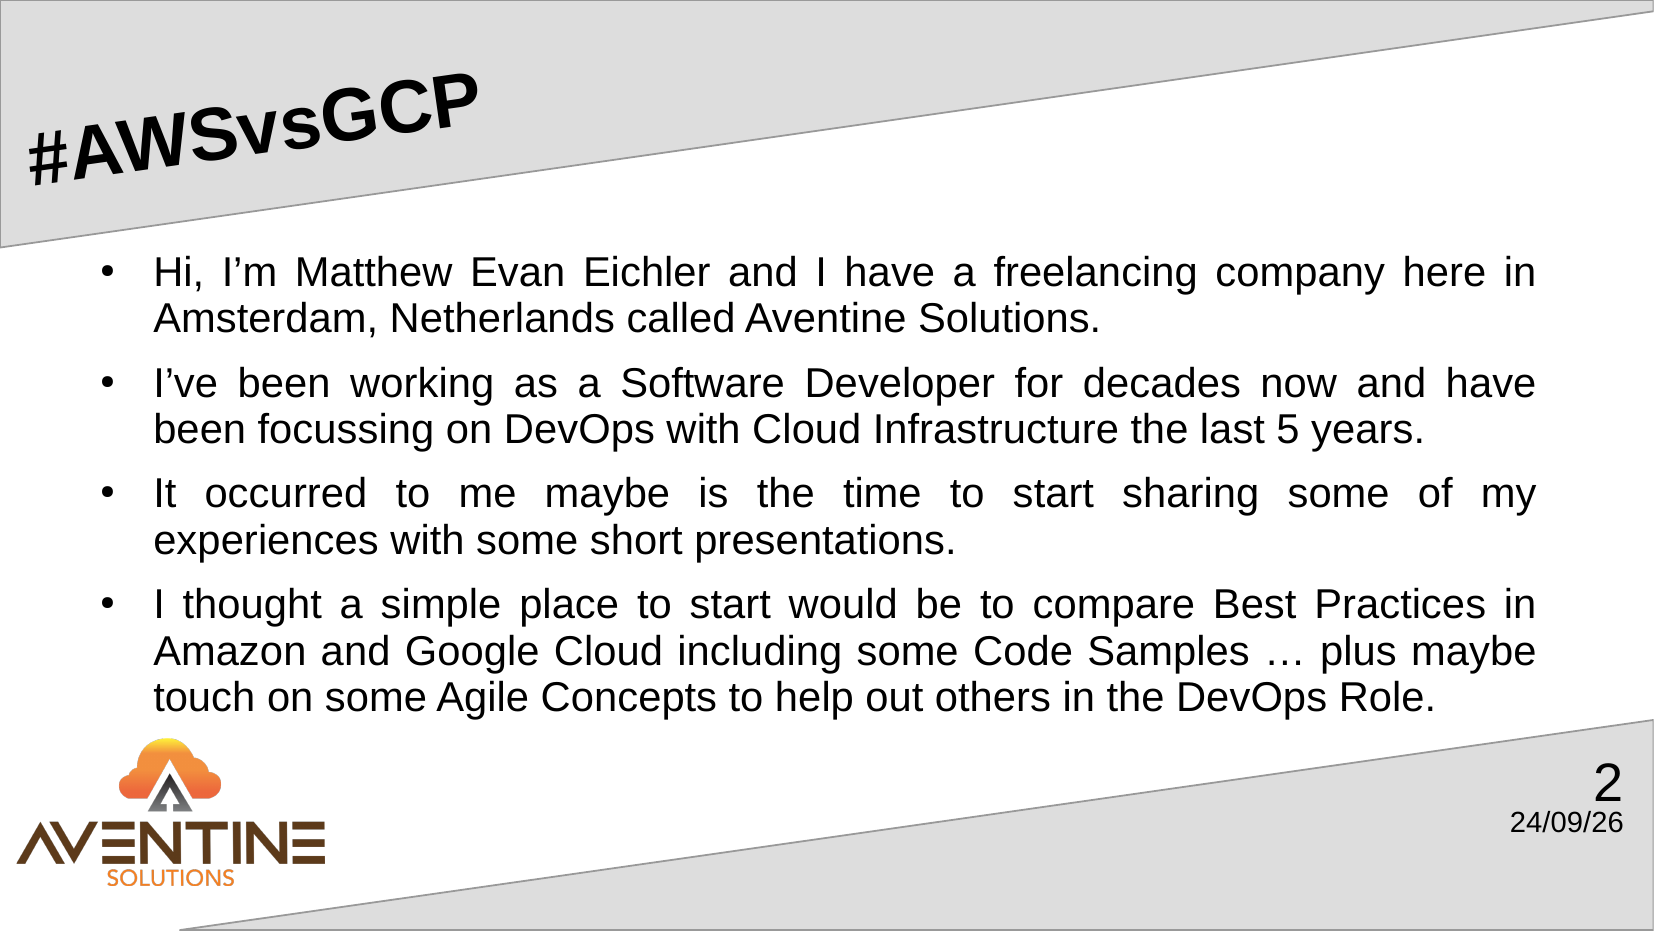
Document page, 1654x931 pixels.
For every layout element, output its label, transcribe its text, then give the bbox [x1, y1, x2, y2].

list Hi, I’m Matthew Evan Eichler and I have a freelancing company here in Amsterdam, Netherlands called Aventine Solutions. I’ve been working as a Software Developer for decades now and have been focussing on DevOps with Cloud Infrastructure the last 5 years. It occurred to me maybe is the time to start sharing some of my experiences with some short presentations. I thought a simple place to start would be to compare Best Practices in Amazon and Google Cloud including some Code Samples … plus maybe touch on some Agile Concepts to help out others in the DevOps Role. [82, 248, 1538, 789]
picture [15, 738, 325, 886]
title #AWSvsGCP [16, 0, 1501, 239]
